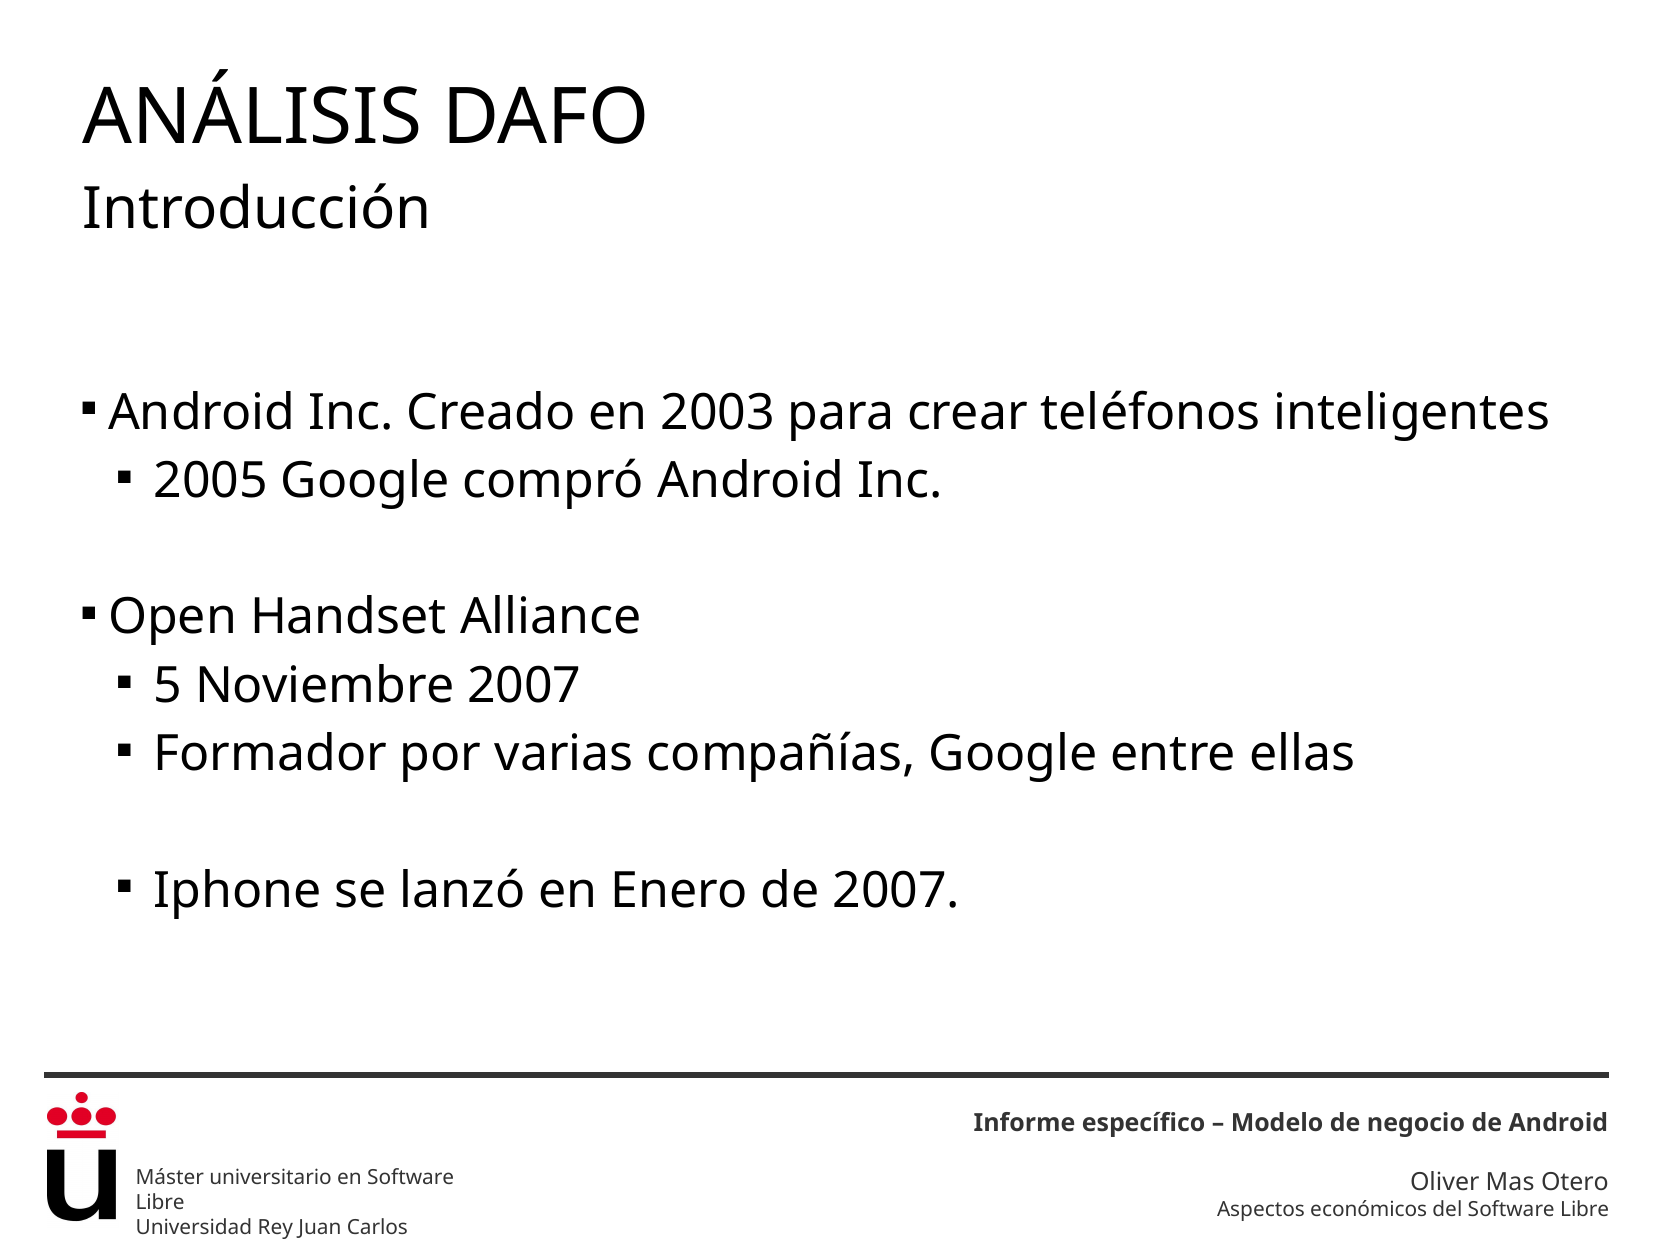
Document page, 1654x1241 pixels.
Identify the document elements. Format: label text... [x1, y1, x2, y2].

text_box Máster universitario en Software Libre Universidad Rey Juan Carlos [120, 1168, 514, 1234]
text_box Informe específico – Modelo de negocio de Android Oliver Mas Otero Aspectos económicos del Software Libre [885, 1098, 1625, 1229]
picture [47, 1092, 119, 1228]
title ANÁLISIS DAFO Introducción [82, 49, 1571, 242]
subtitle Android Inc. Creado en 2003 para crear teléfonos inteligentes 2005 Google compró Android Inc. Open Handset Alliance 5 Noviembre 2007 Formador por varias compañías, Google entre ellas Iphone se lanzó en Enero de 2007. [82, 242, 1571, 987]
